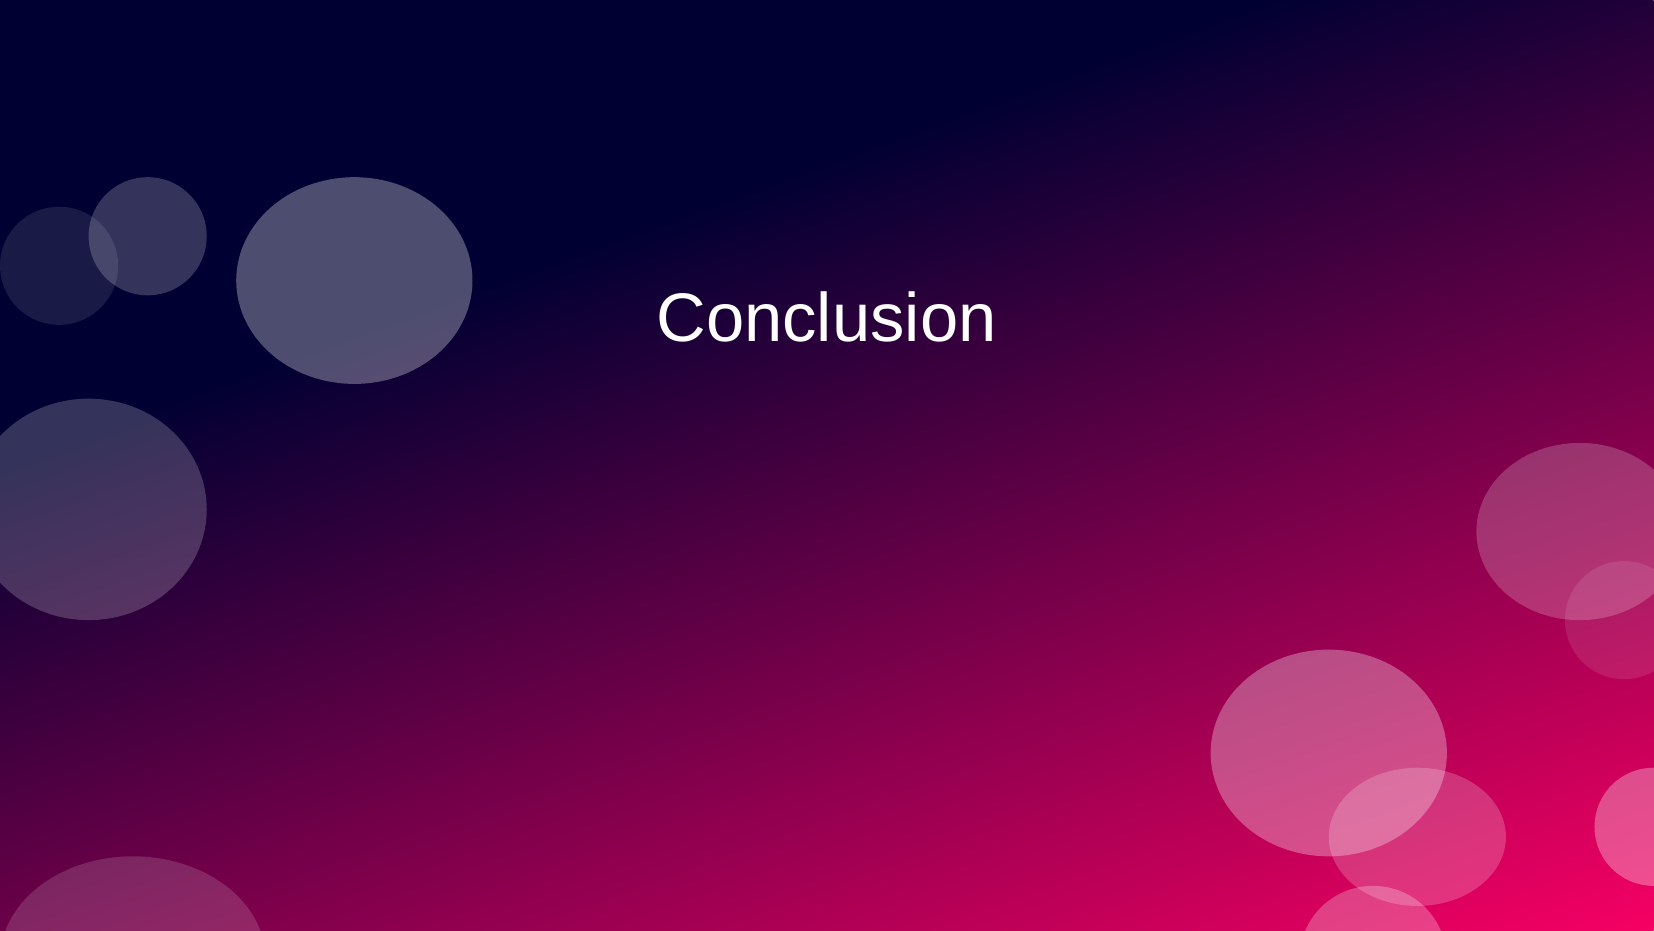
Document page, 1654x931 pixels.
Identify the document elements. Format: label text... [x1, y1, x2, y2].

title Conclusion [88, 236, 1565, 399]
